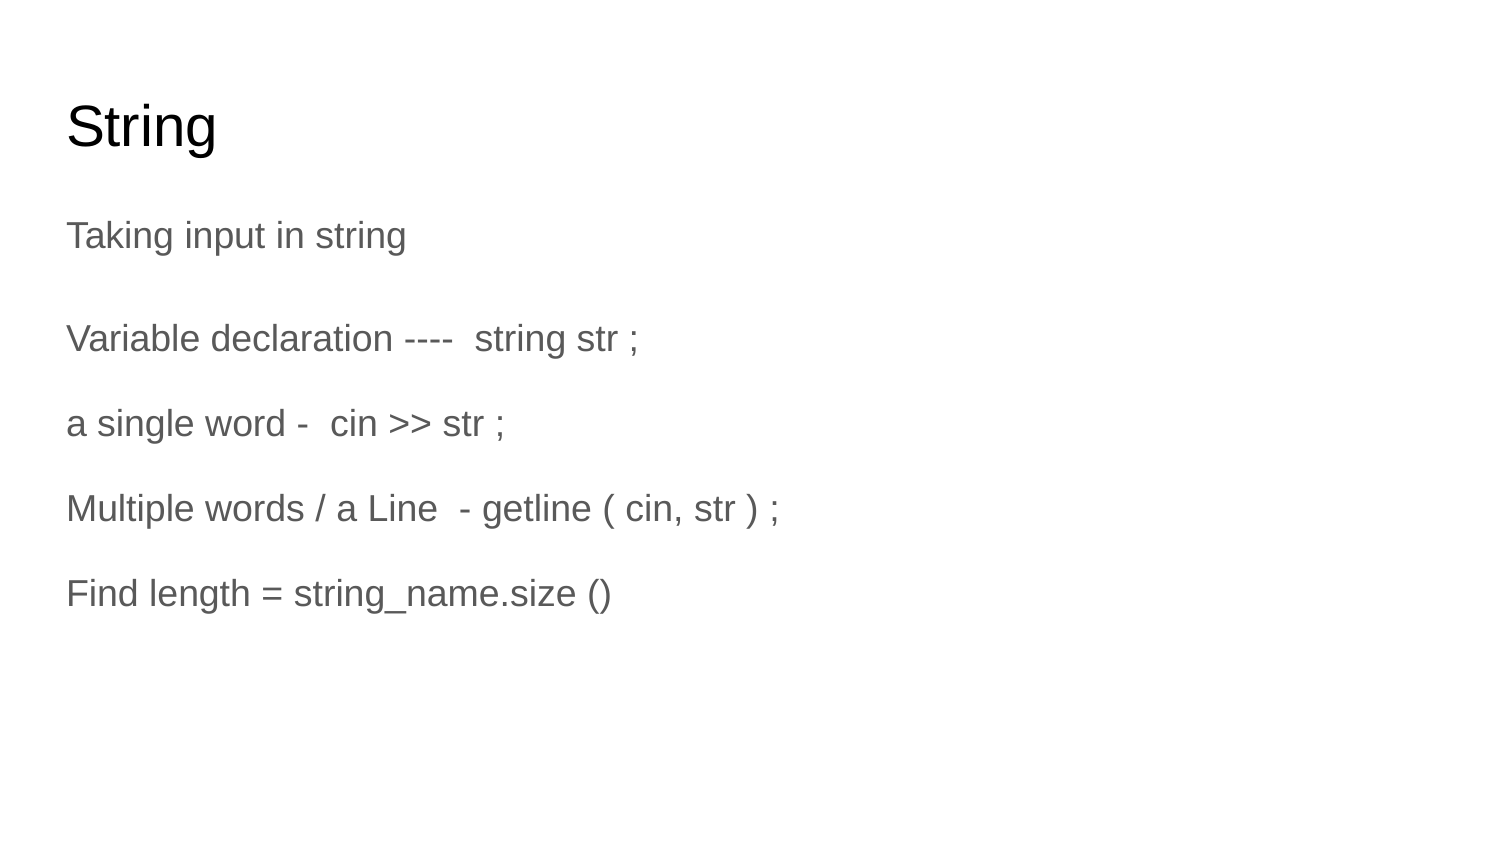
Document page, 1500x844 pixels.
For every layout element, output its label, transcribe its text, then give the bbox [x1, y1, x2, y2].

title String [51, 72, 1449, 167]
list Taking input in string Variable declaration ---- string str ; a single word - cin >> str ; Multiple words / a Line - getline ( cin, str ) ; Find length = string_name.size () [51, 189, 1449, 750]
